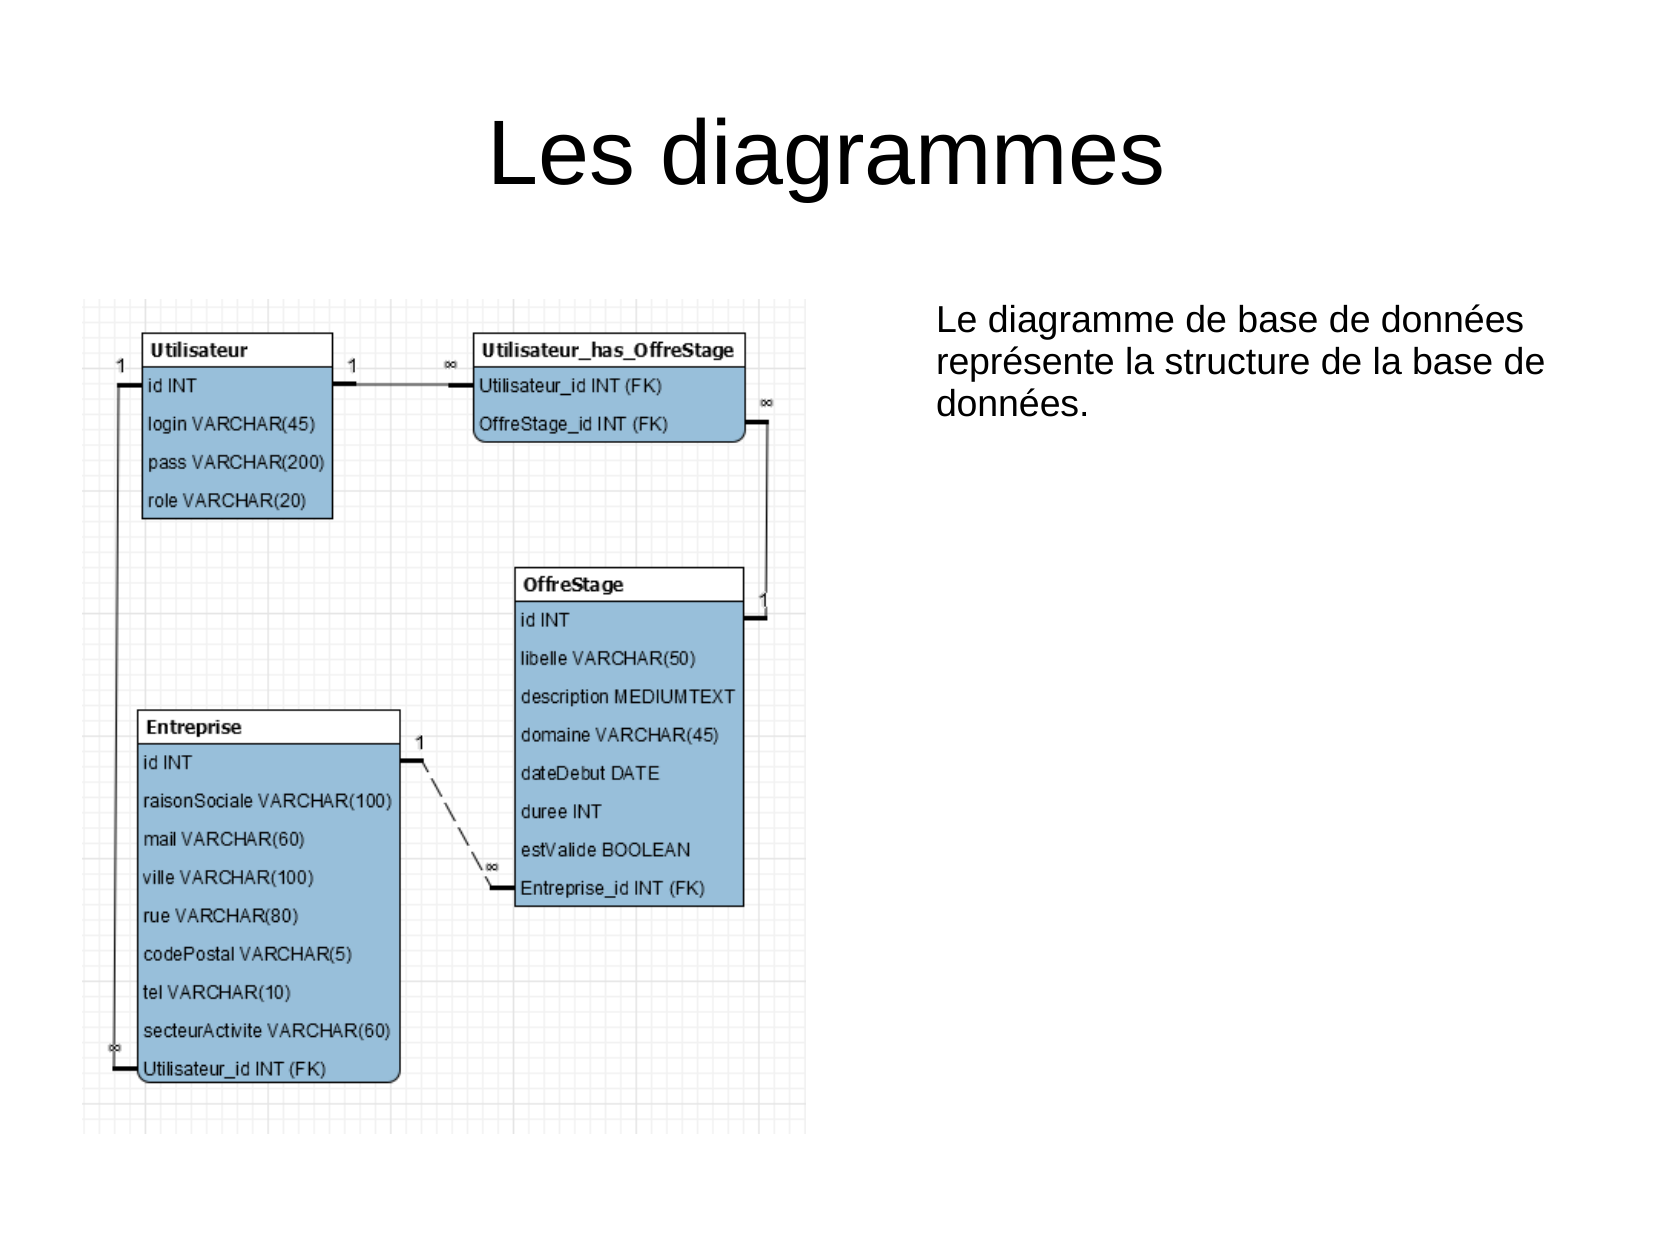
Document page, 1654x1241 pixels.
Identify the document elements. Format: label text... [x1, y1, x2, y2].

title Les diagrammes [82, 49, 1571, 257]
picture [82, 299, 806, 1134]
text_box Le diagramme de base de données représente la structure de la base de données. [921, 291, 1571, 1010]
